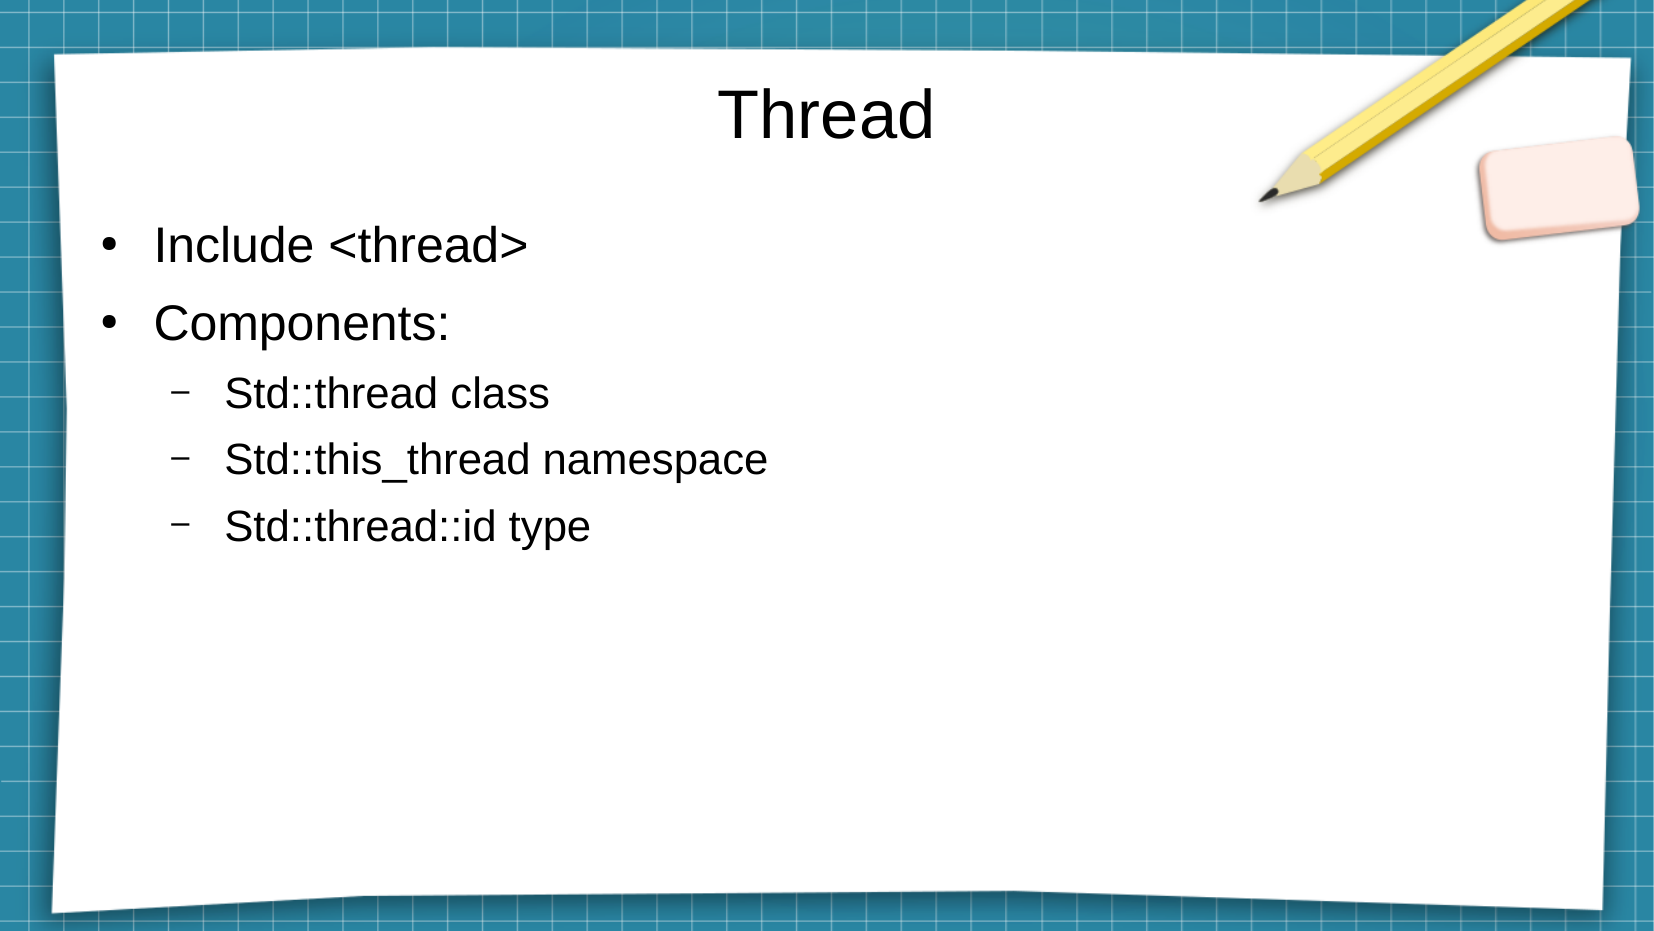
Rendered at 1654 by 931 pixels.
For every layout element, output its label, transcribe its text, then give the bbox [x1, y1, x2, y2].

title Thread [82, 37, 1571, 193]
list Include <thread> Components: Std::thread class Std::this_thread namespace Std::thread::id type [82, 217, 1571, 758]
picture [0, 0, 1654, 931]
